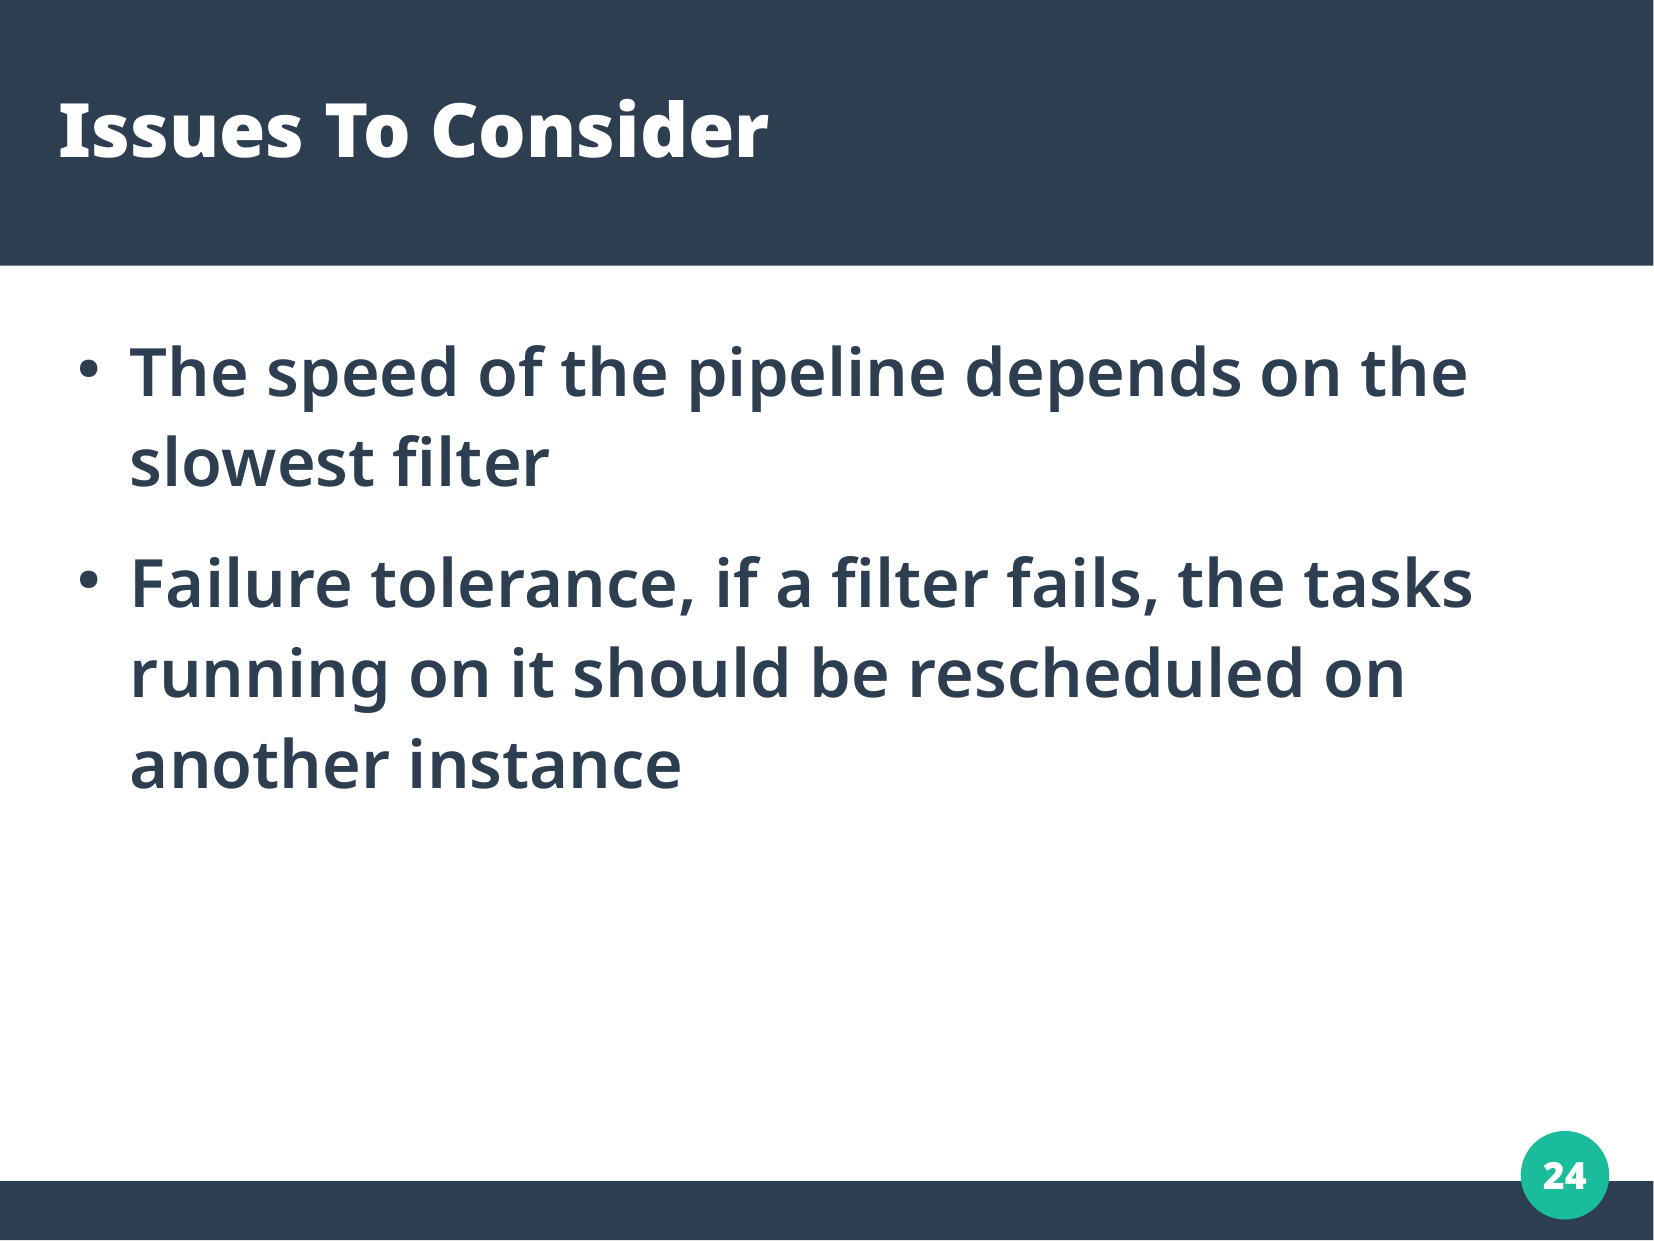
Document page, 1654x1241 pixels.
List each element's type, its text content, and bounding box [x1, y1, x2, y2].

list The speed of the pipeline depends on the slowest filter Failure tolerance, if a filter fails, the tasks running on it should be rescheduled on another instance [59, 324, 1595, 1152]
title Issues To Consider [59, 49, 1595, 207]
